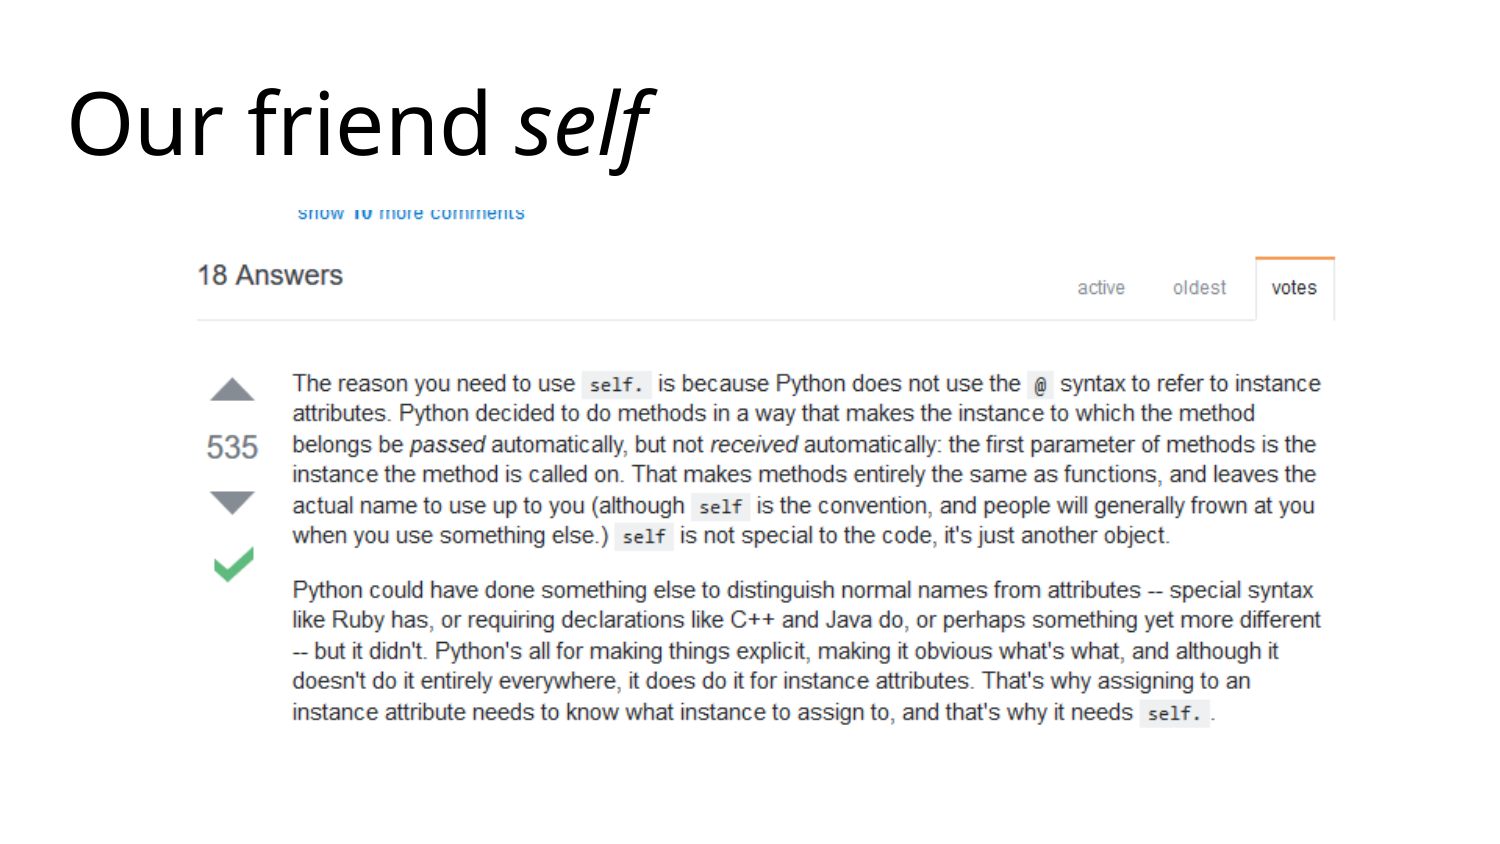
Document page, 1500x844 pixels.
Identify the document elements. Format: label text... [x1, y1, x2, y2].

title Our friend self [51, 51, 1449, 189]
picture [149, 210, 1351, 750]
